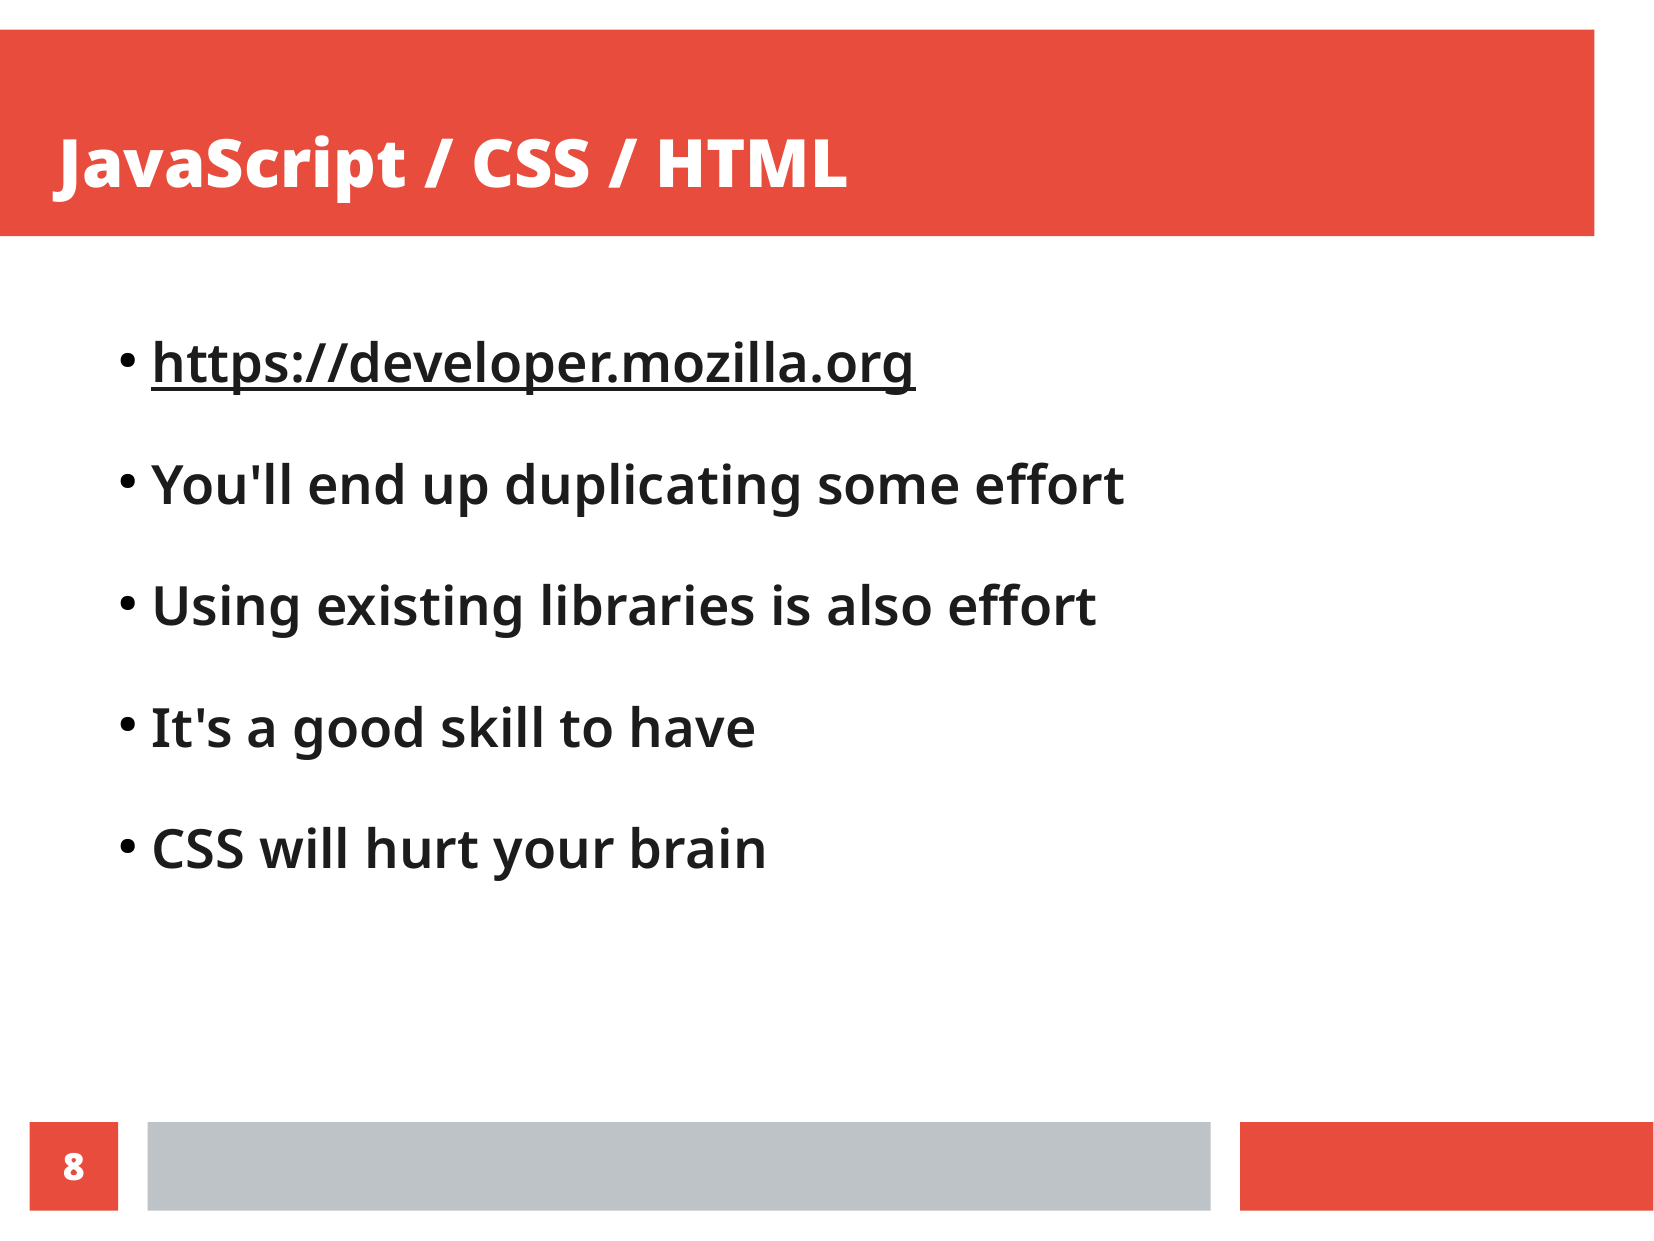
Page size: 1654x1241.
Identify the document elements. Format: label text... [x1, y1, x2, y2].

list https://developer.mozilla.org You'll end up duplicating some effort Using existing libraries is also effort It's a good skill to have CSS will hurt your brain [59, 324, 1565, 1093]
title JavaScript / CSS / HTML [59, 59, 1595, 207]
